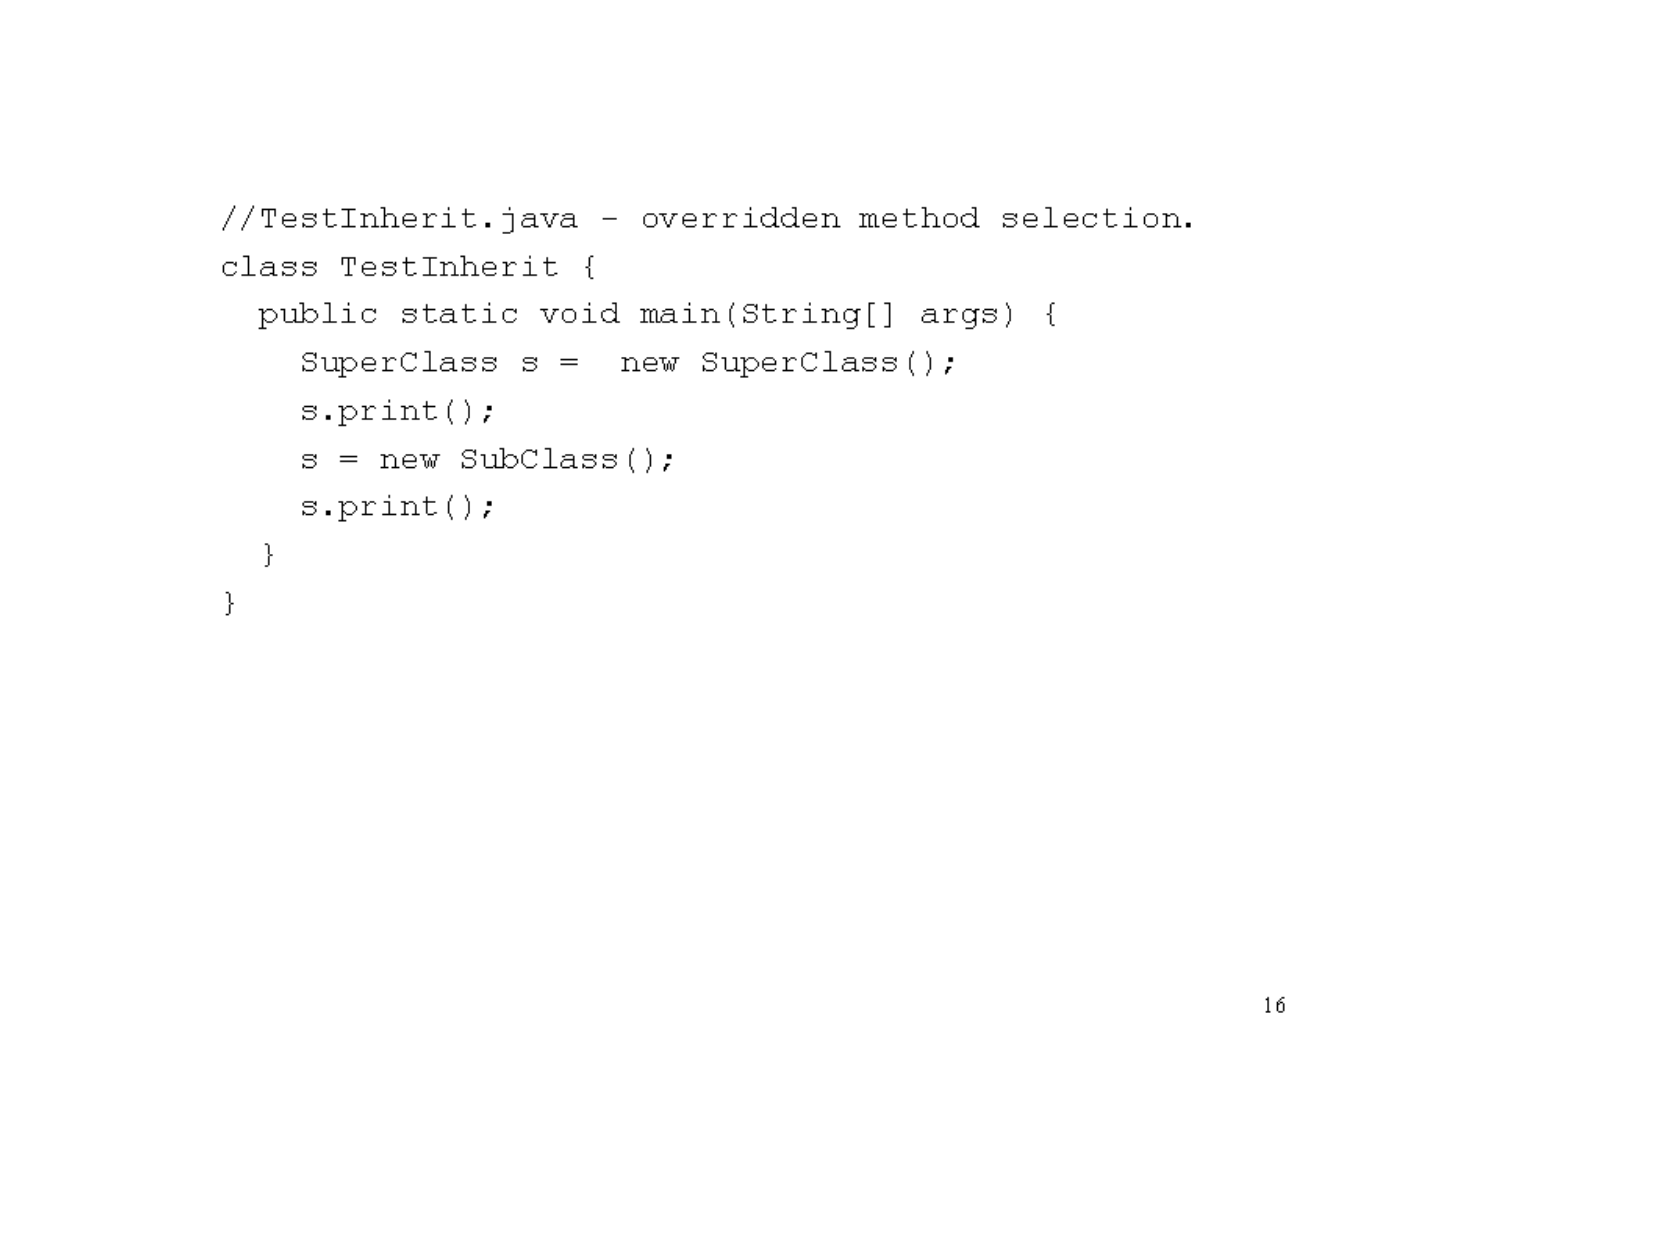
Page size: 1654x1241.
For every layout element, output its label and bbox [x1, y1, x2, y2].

picture [187, 162, 1388, 1063]
